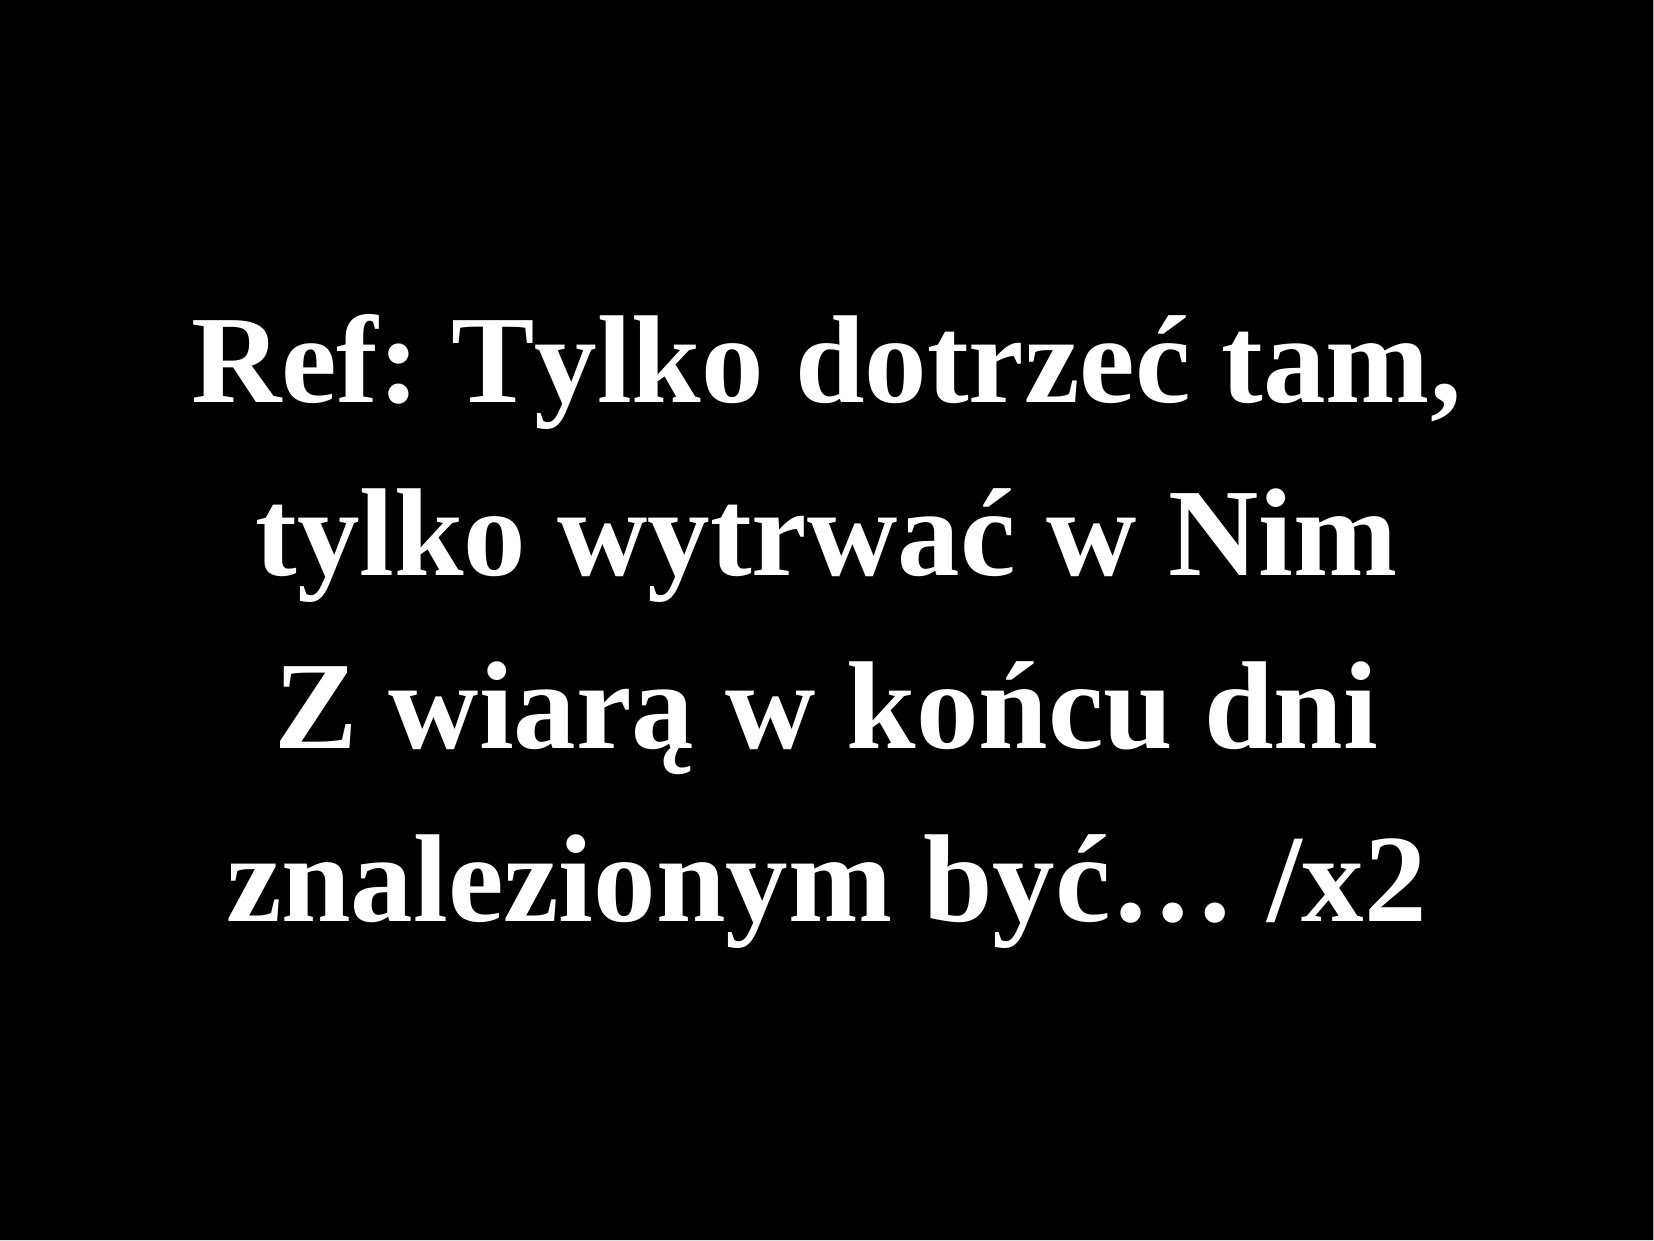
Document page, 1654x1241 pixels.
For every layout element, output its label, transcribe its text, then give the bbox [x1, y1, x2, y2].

title Ref: Tylko dotrzeć tam, ppp tylko wytrwać w Nim ppp Z wiarą w końcu dni ppp znalezionym być… /x2 [0, 0, 1654, 1241]
